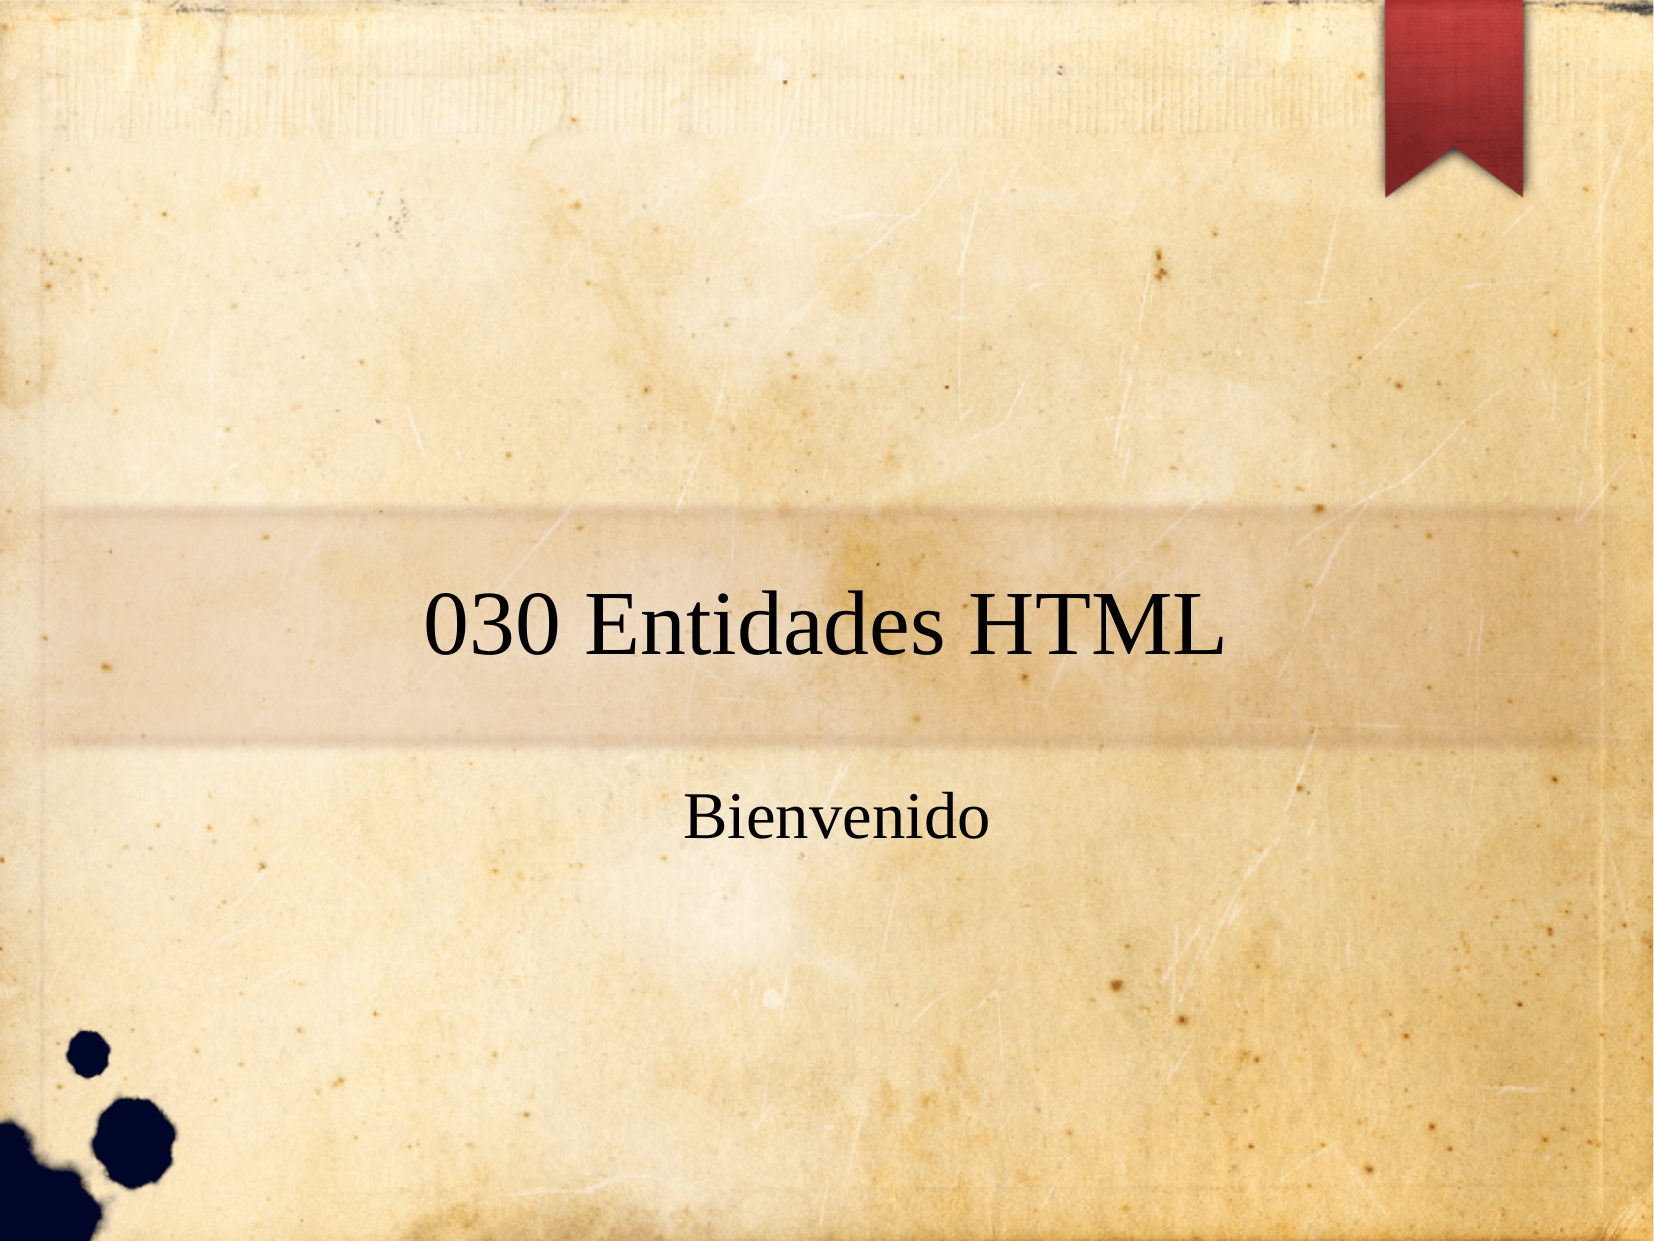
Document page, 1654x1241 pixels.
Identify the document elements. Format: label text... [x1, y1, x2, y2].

title 030 Entidades HTML [82, 519, 1571, 727]
picture [0, 0, 1654, 1241]
list Bienvenido [82, 779, 1538, 1205]
